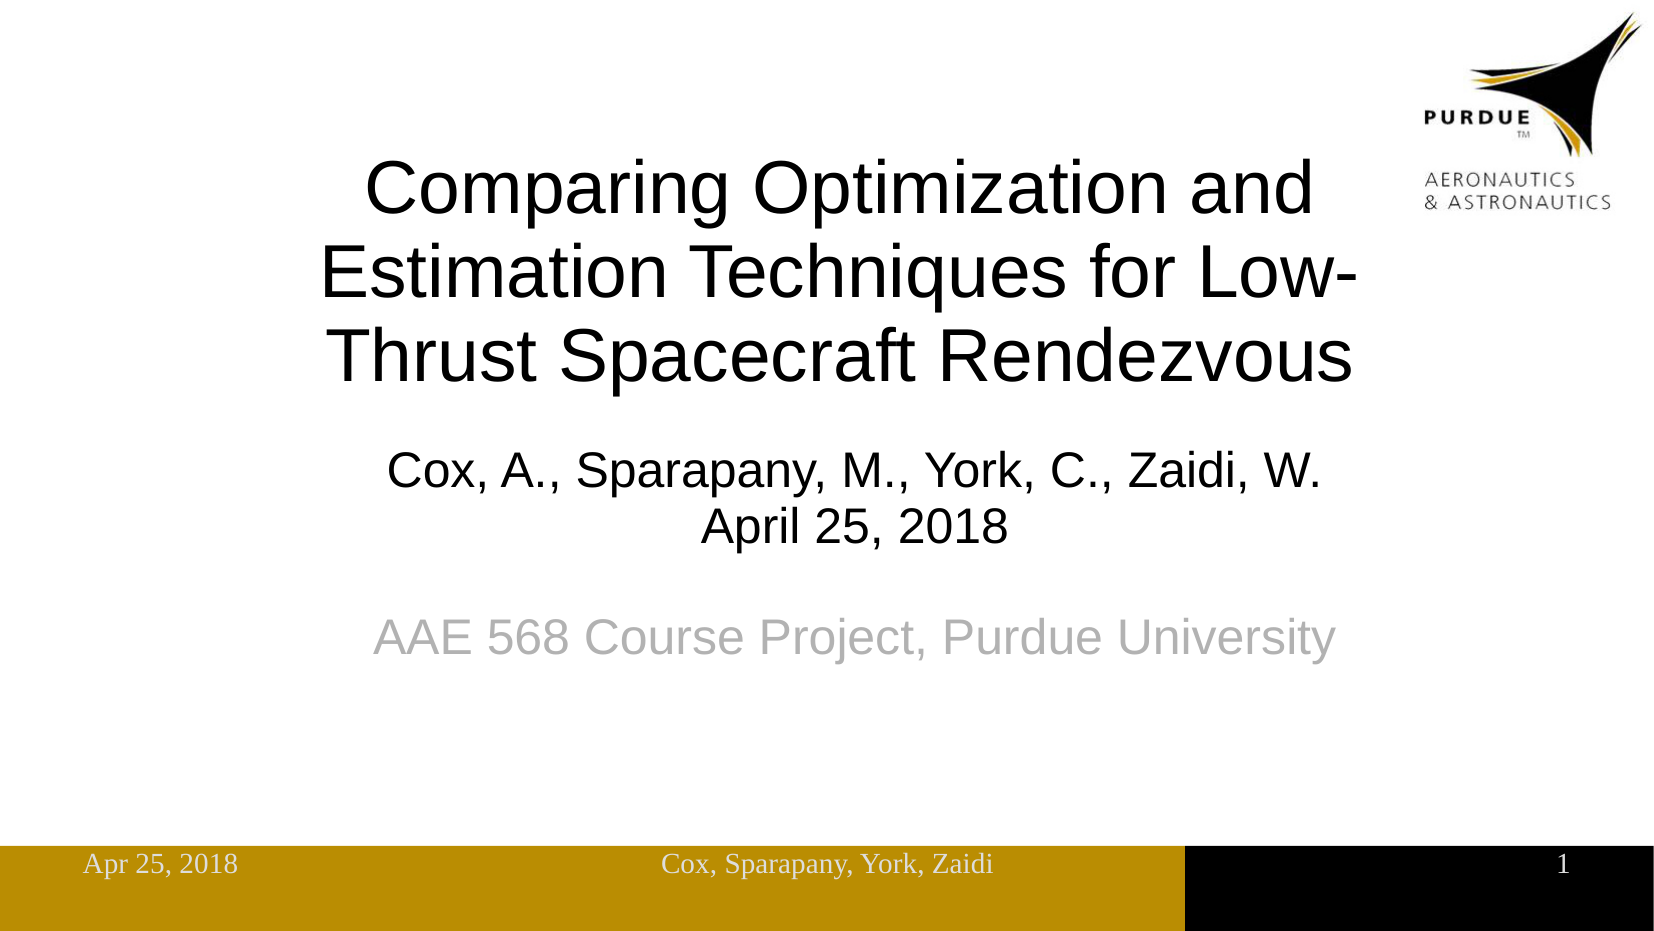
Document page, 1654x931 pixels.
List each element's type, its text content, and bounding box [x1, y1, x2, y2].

text_box Comparing Optimization and Estimation Techniques for Low-Thrust Spacecraft Rendezvous [225, 138, 1456, 406]
picture [1415, 0, 1654, 218]
text_box Cox, A., Sparapany, M., York, C., Zaidi, W. April 25, 2018 AAE 568 Course Project, Purdue University [225, 435, 1486, 675]
